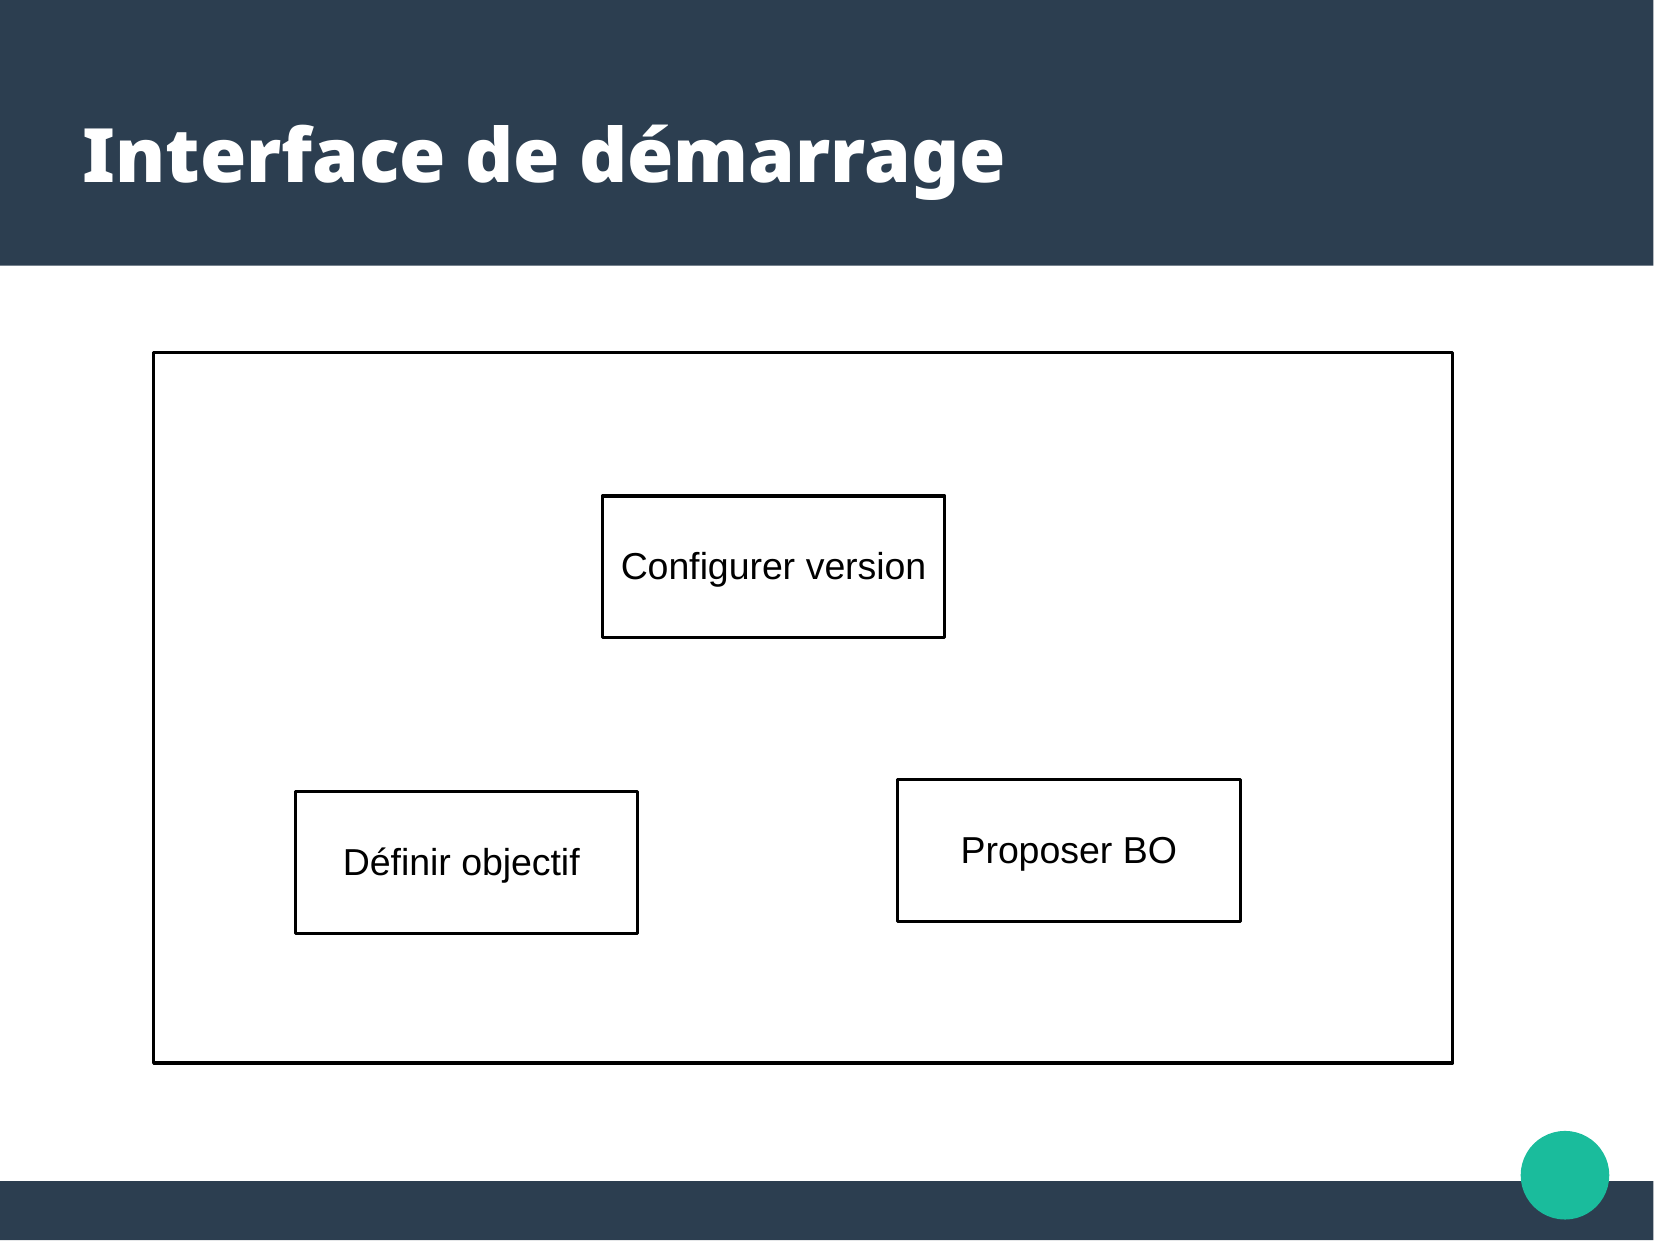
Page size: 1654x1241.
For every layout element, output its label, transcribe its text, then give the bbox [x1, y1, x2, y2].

text_box [153, 352, 1453, 1063]
title Interface de démarrage [82, 49, 1571, 257]
text_box Proposer BO [897, 779, 1241, 922]
text_box Définir objectif [295, 791, 638, 934]
text_box Configurer version [602, 496, 945, 638]
